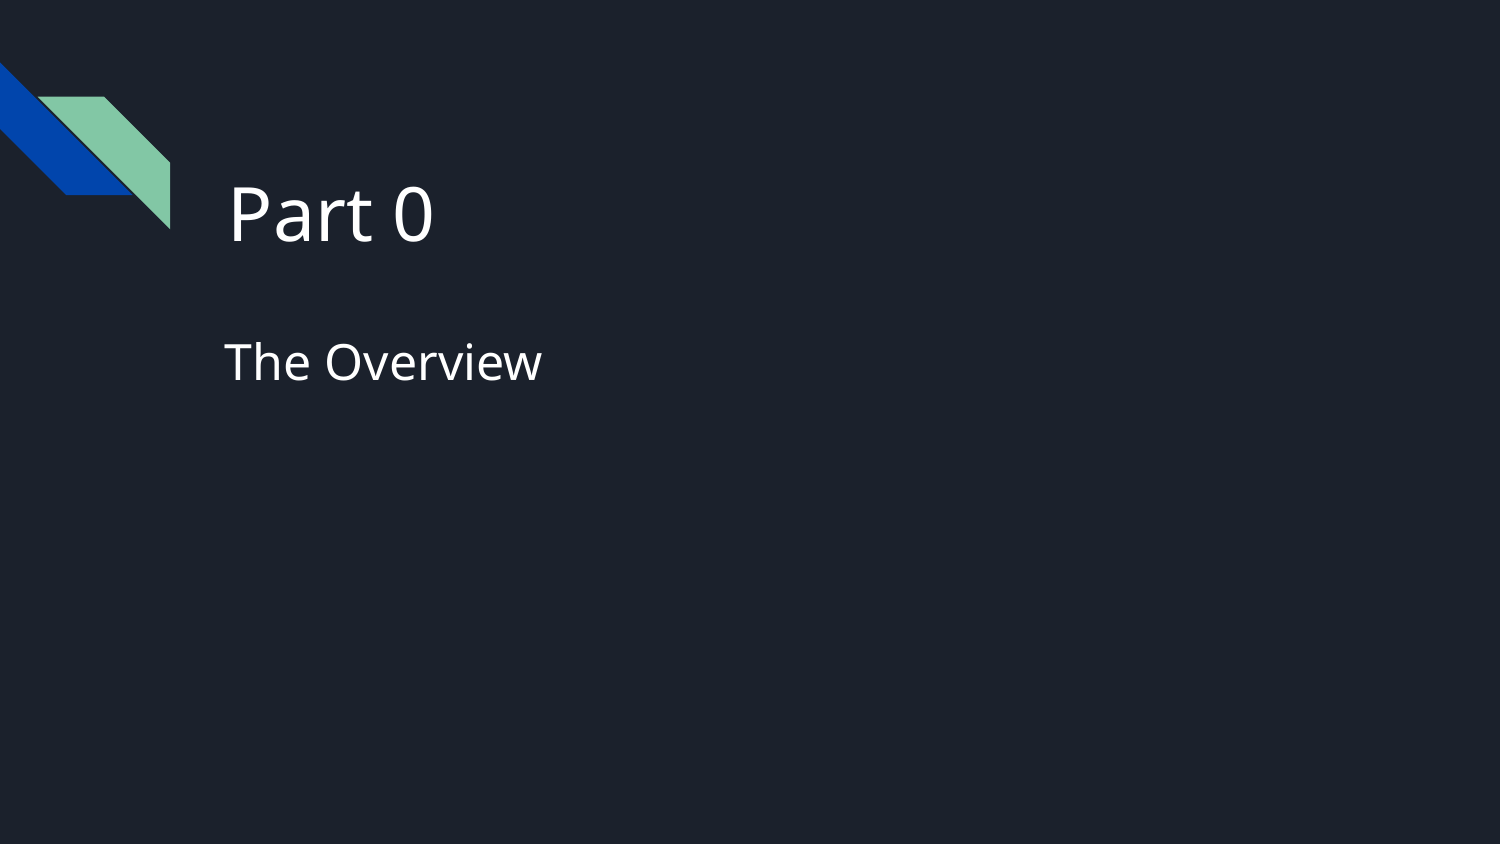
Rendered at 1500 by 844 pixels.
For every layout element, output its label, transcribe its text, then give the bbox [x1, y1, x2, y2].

title Part 0 [212, 151, 1368, 258]
list The Overview [209, 306, 1365, 701]
